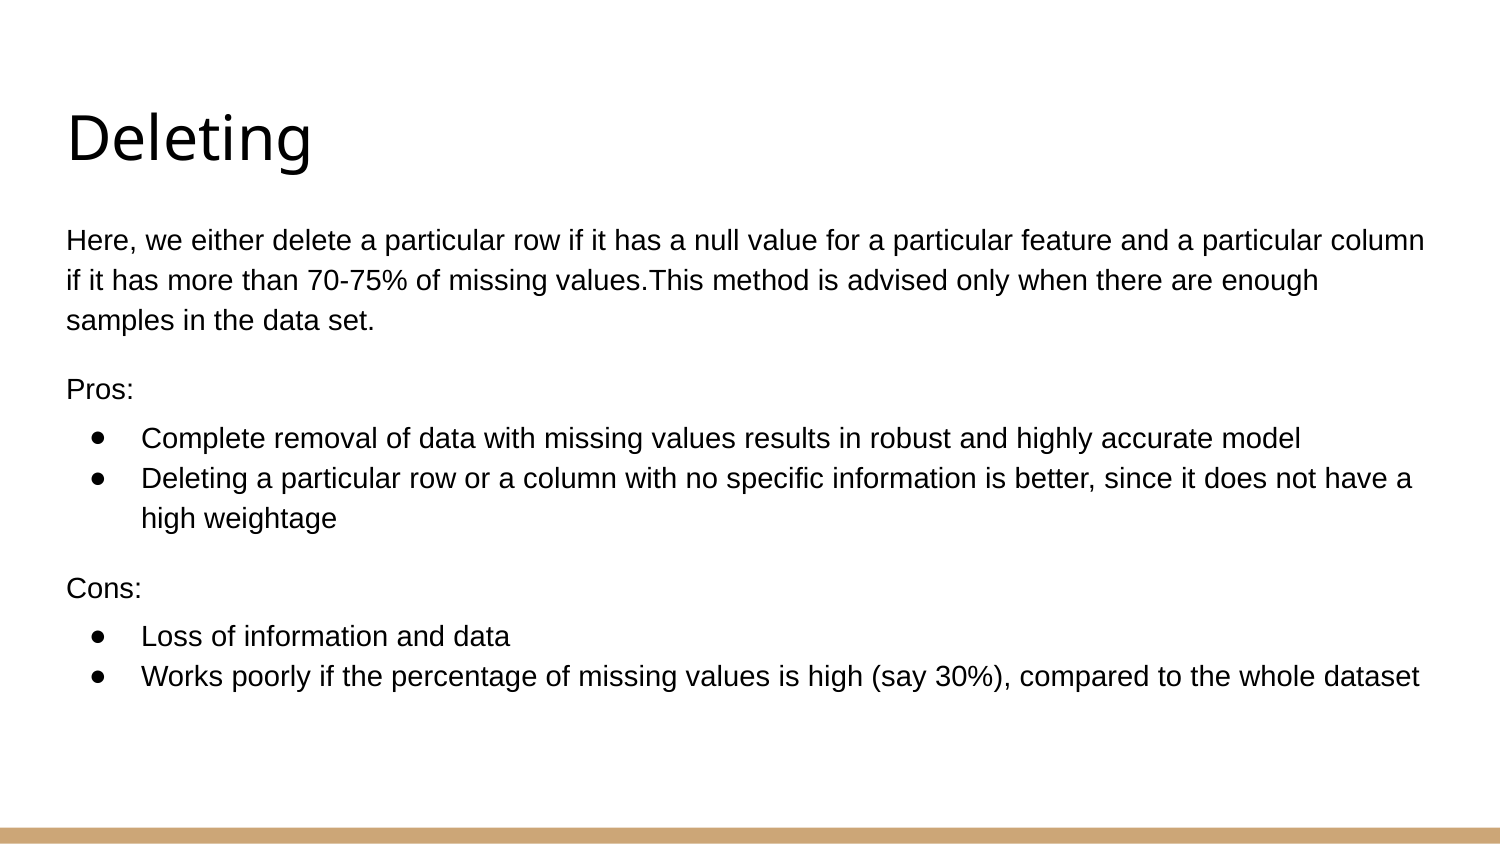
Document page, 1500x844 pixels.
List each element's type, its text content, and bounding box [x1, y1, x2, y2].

list Here, we either delete a particular row if it has a null value for a particular feature and a particular column if it has more than 70-75% of missing values.This method is advised only when there are enough samples in the data set. Pros: Complete removal of data with missing values results in robust and highly accurate model Deleting a particular row or a column with no specific information is better, since it does not have a high weightage Cons: Loss of information and data Works poorly if the percentage of missing values is high (say 30%), compared to the whole dataset [51, 200, 1449, 752]
title Deleting [51, 51, 1449, 189]
